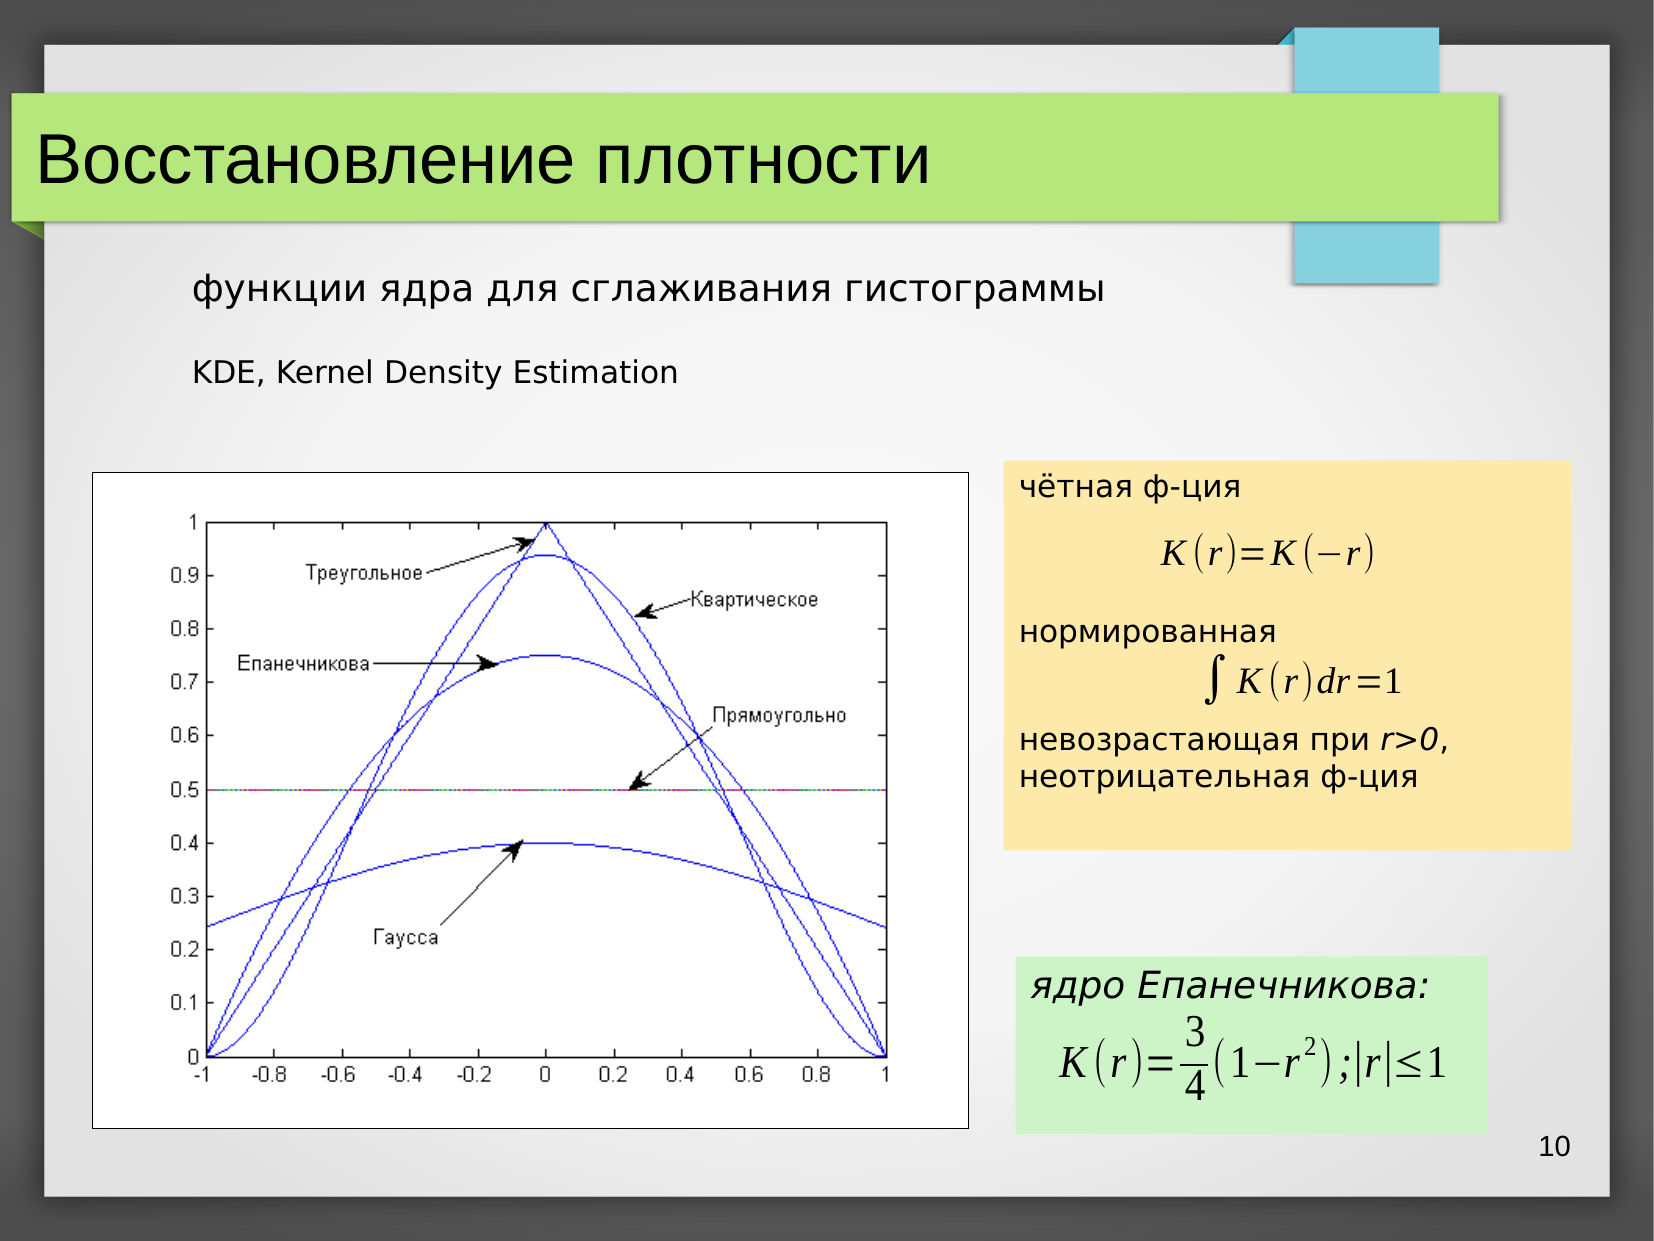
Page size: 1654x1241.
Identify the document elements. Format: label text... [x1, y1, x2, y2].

text_box ядро Епанечникова: [1015, 956, 1489, 1134]
text_box чётная ф-ция нормированная невозрастающая при r>0, неотрицательная ф-ция [1003, 460, 1571, 851]
chart [1051, 1015, 1453, 1114]
text_box функции ядра для сглаживания гистограммы KDE, Kernel Density Estimation [177, 259, 1146, 414]
picture [0, 0, 1654, 1241]
title Восстановление плотности [35, 118, 1489, 200]
chart [1153, 531, 1382, 577]
chart [1192, 652, 1409, 709]
